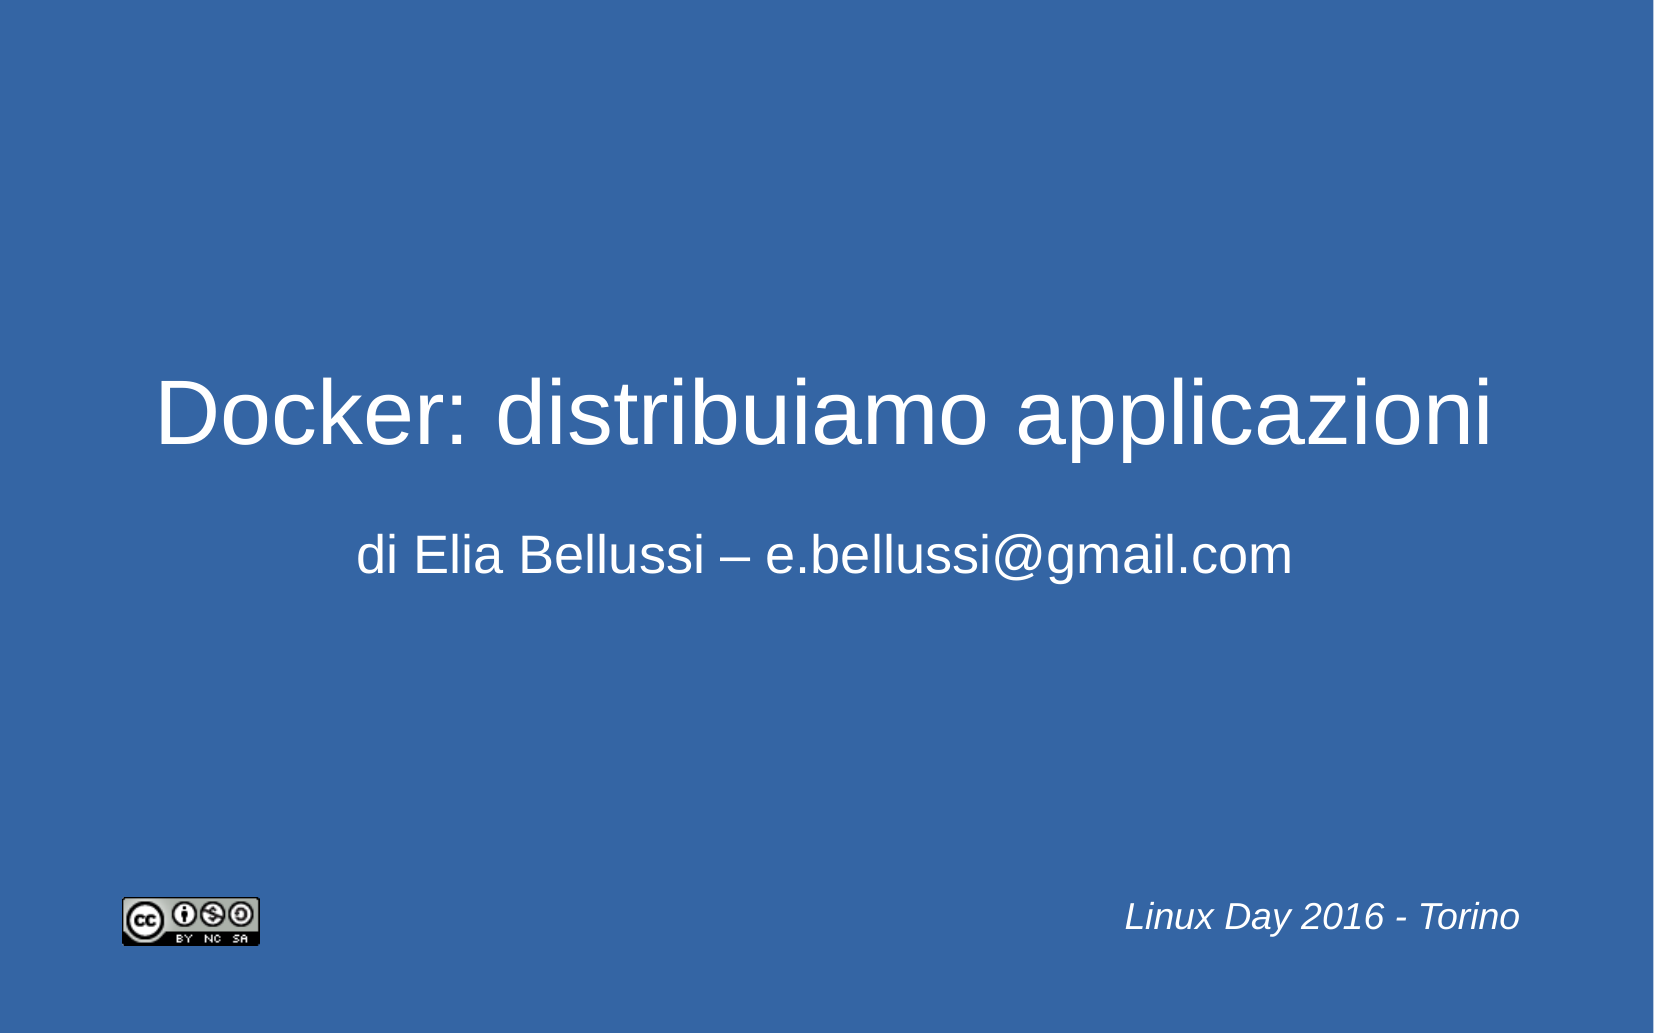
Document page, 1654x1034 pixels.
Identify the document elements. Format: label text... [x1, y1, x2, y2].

picture [122, 897, 260, 946]
text_box Docker: distribuiamo applicazioni di Elia Bellussi – e.bellussi@gmail.com [139, 354, 1654, 593]
text_box Linux Day 2016 - Torino [1109, 887, 1536, 1034]
